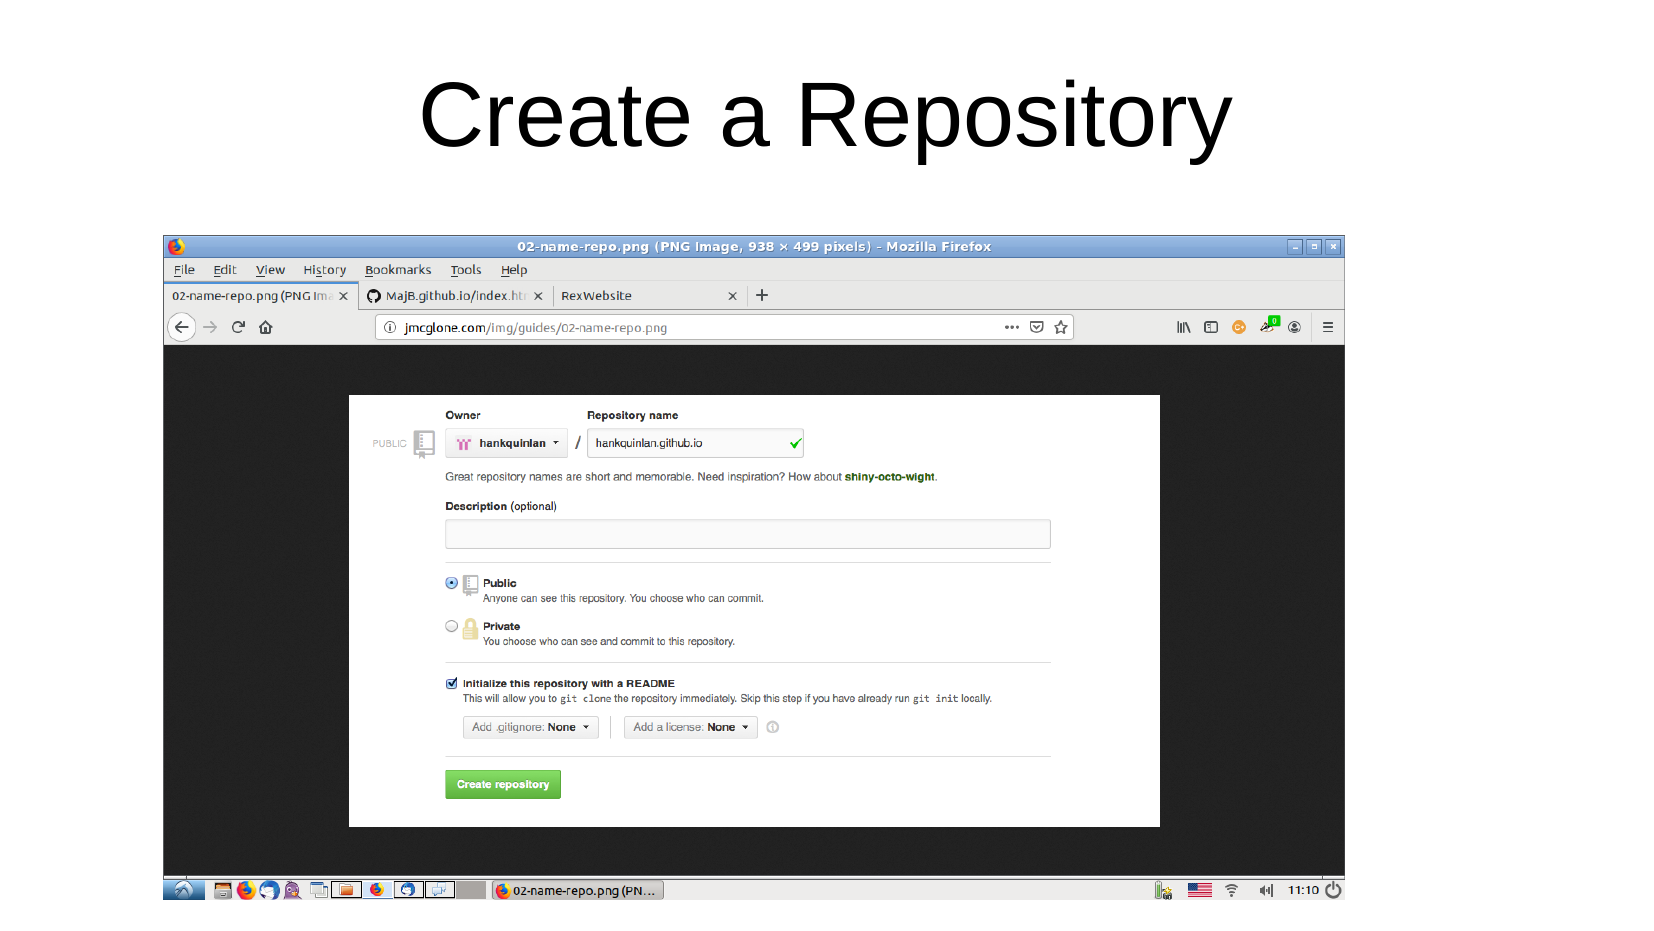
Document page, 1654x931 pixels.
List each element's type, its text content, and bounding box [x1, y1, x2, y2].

picture [163, 235, 1345, 900]
title Create a Repository [82, 12, 1571, 218]
